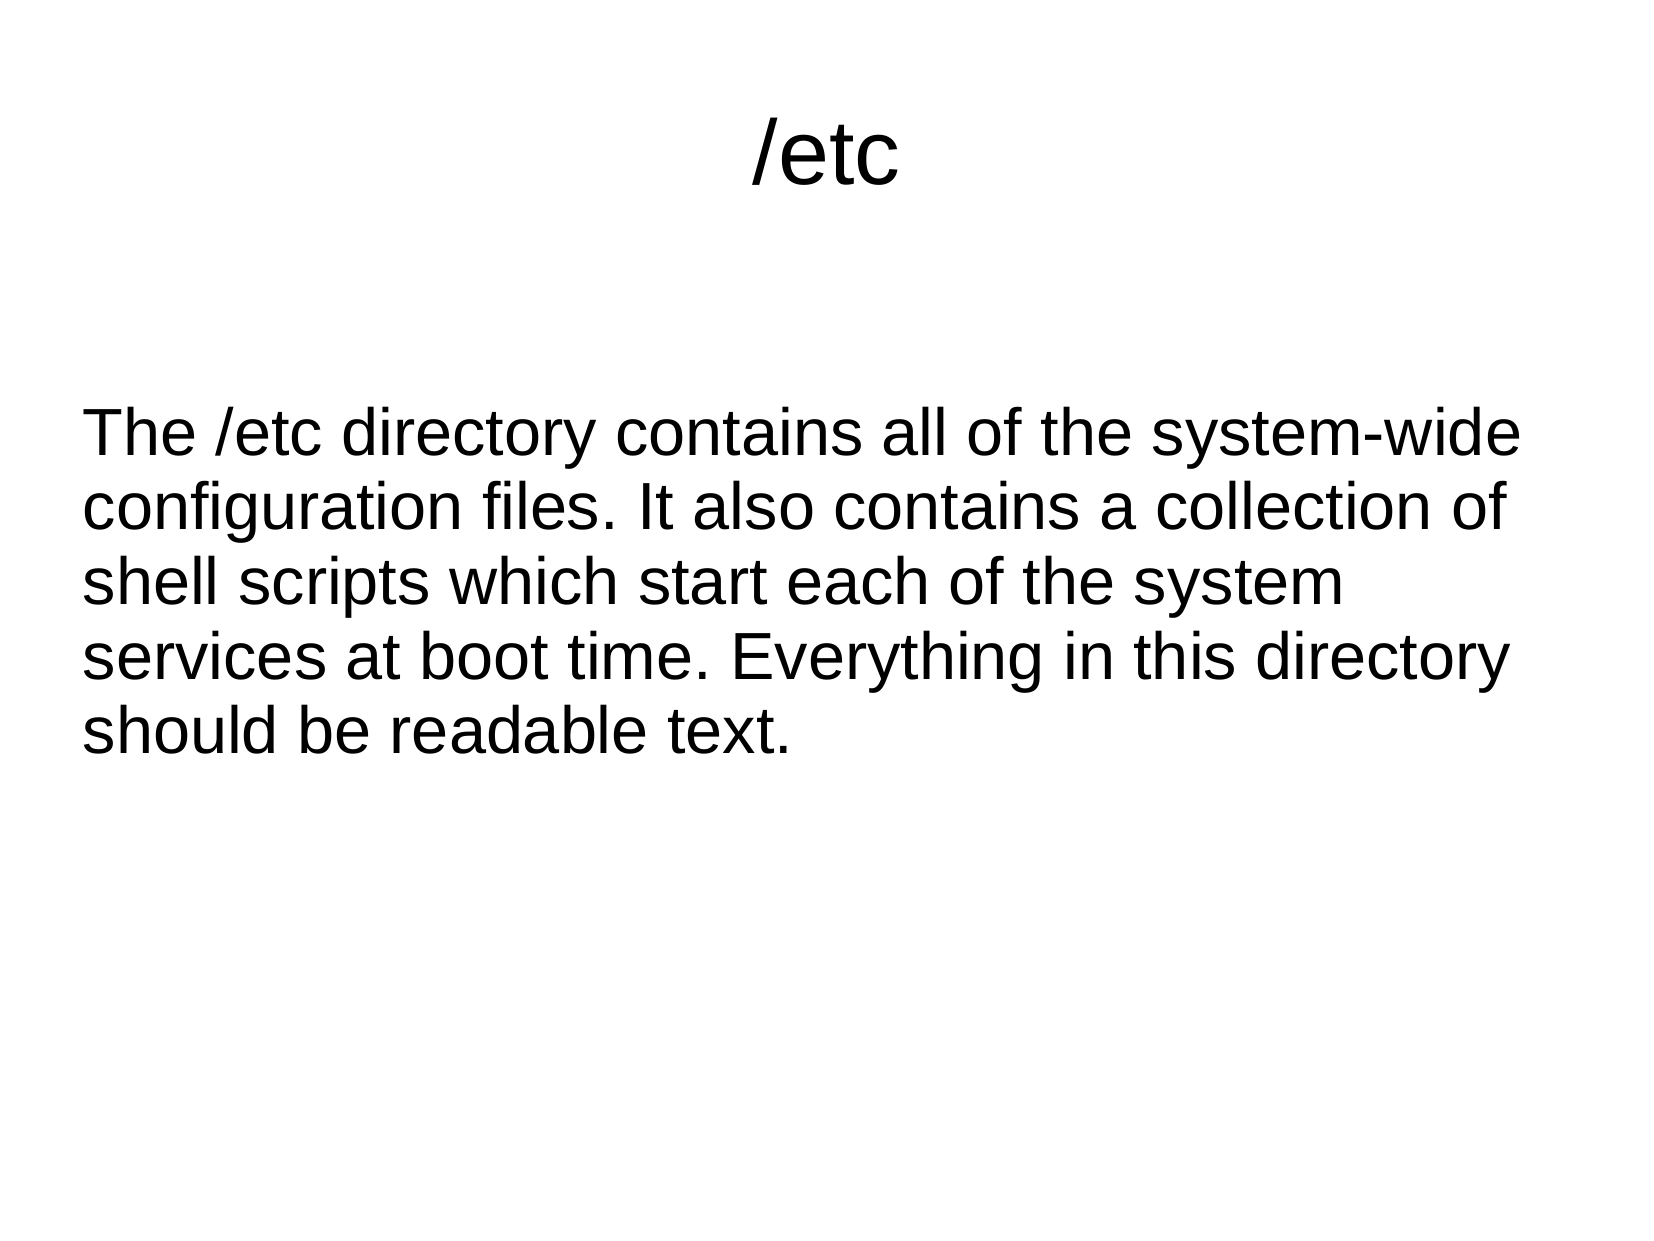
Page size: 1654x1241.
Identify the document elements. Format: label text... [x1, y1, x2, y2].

list The /etc directory contains all of the system-wide configuration files. It also contains a collection of shell scripts which start each of the system services at boot time. Everything in this directory should be readable text. [82, 290, 1571, 1010]
title /etc [82, 49, 1571, 257]
